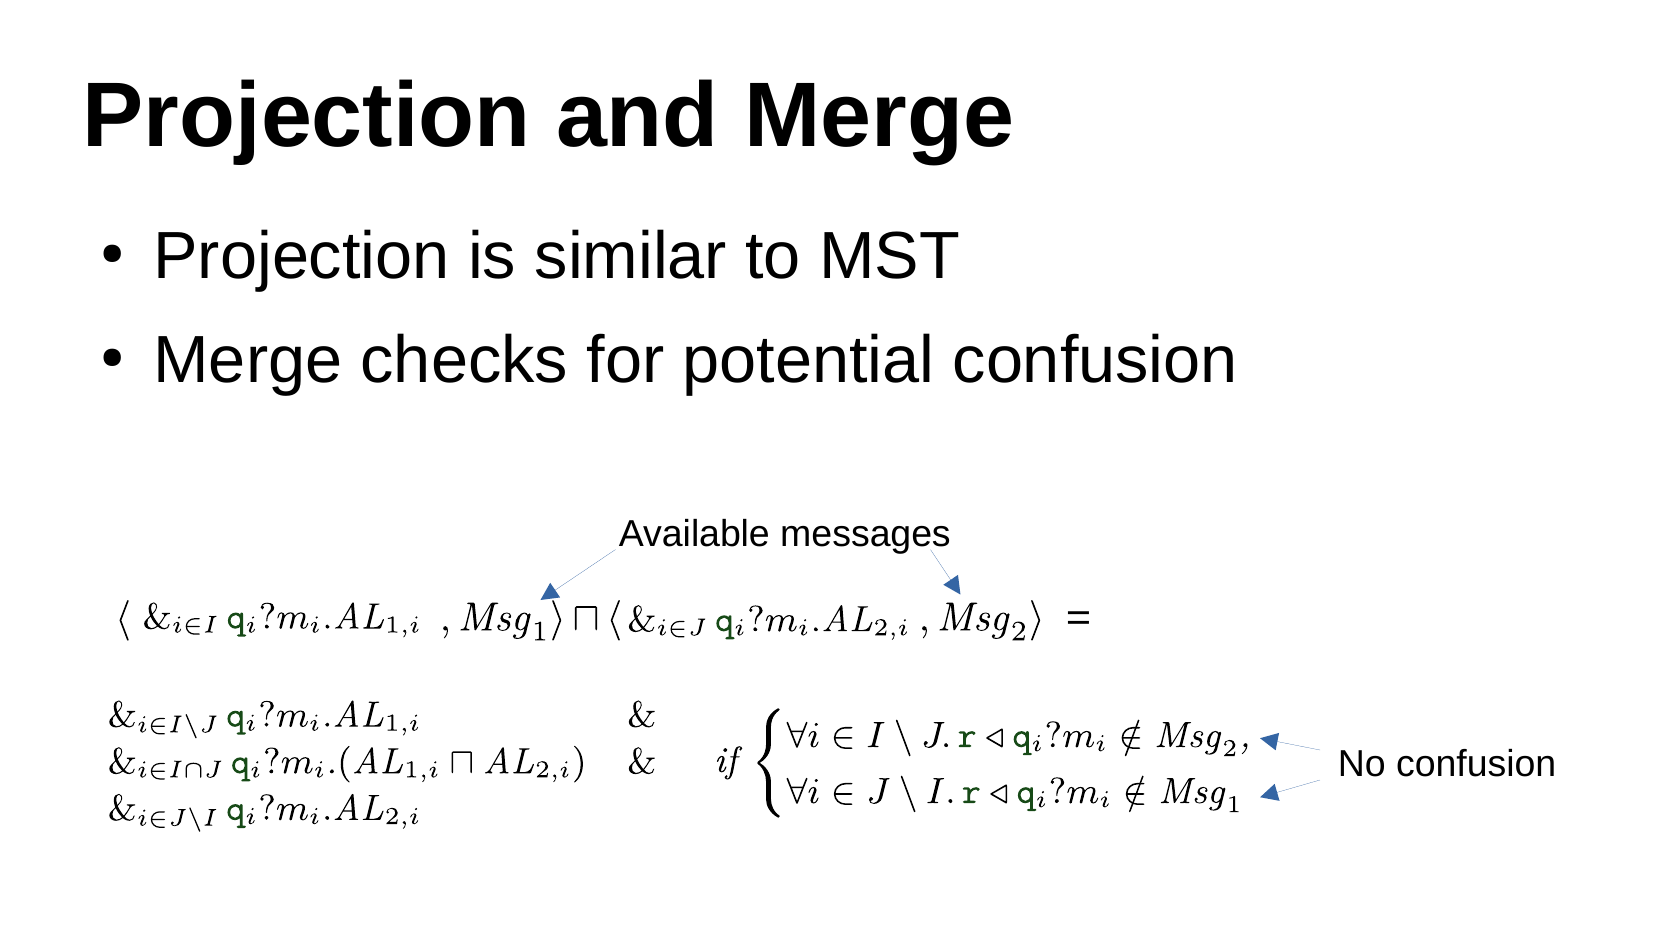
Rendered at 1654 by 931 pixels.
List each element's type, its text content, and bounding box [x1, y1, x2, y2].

text_box No confusion [1323, 735, 1572, 792]
text_box Available messages [604, 504, 966, 562]
list Projection is similar to MST Merge checks for potential confusion [82, 217, 1571, 556]
title Projection and Merge [82, 37, 1571, 193]
picture [109, 600, 1248, 832]
